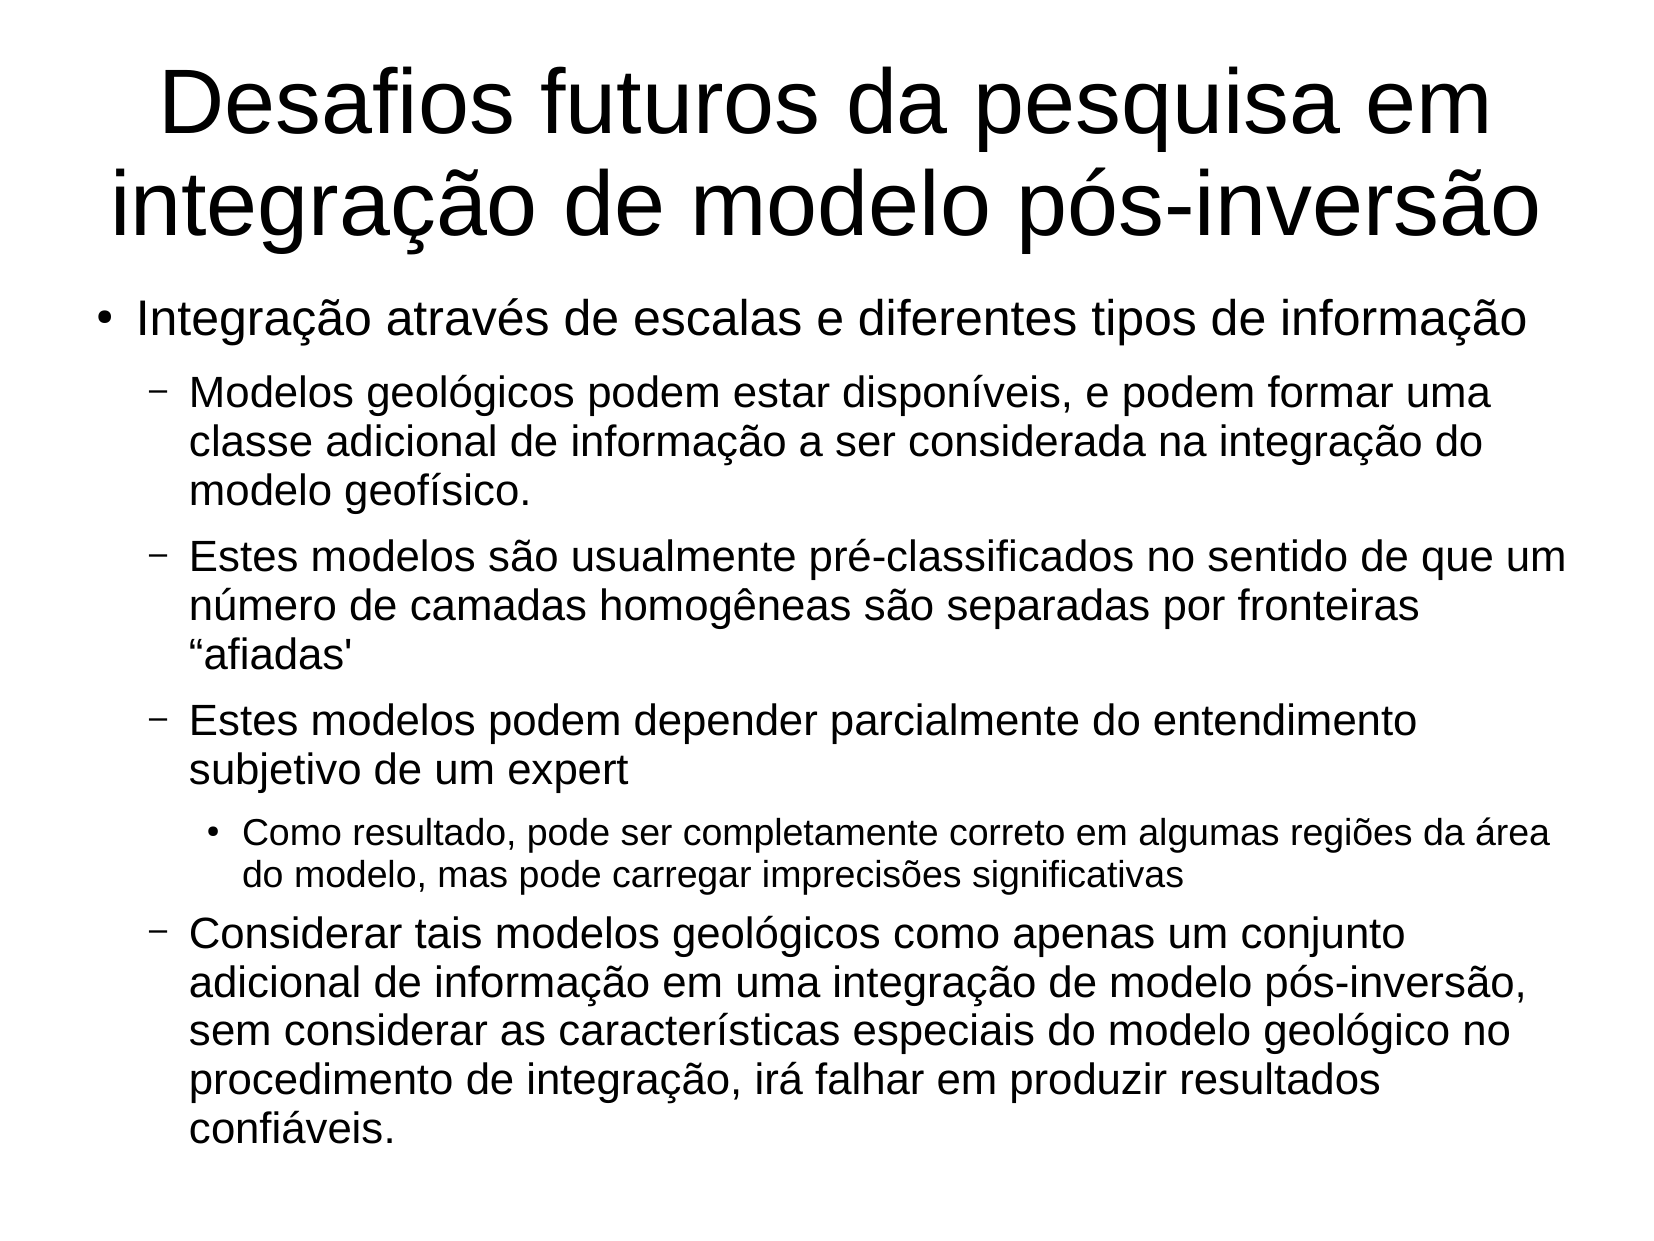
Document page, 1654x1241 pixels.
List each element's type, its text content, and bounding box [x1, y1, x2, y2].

list Integração através de escalas e diferentes tipos de informação Modelos geológicos podem estar disponíveis, e podem formar uma classe adicional de informação a ser considerada na integração do modelo geofísico. Estes modelos são usualmente pré-classificados no sentido de que um número de camadas homogêneas são separadas por fronteiras “afiadas' Estes modelos podem depender parcialmente do entendimento subjetivo de um expert Como resultado, pode ser completamente correto em algumas regiões da área do modelo, mas pode carregar imprecisões significativas Considerar tais modelos geológicos como apenas um conjunto adicional de informação em uma integração de modelo pós-inversão, sem considerar as características especiais do modelo geológico no procedimento de integração, irá falhar em produzir resultados confiáveis. [82, 290, 1571, 1170]
title Desafios futuros da pesquisa em integração de modelo pós-inversão [82, 49, 1571, 257]
